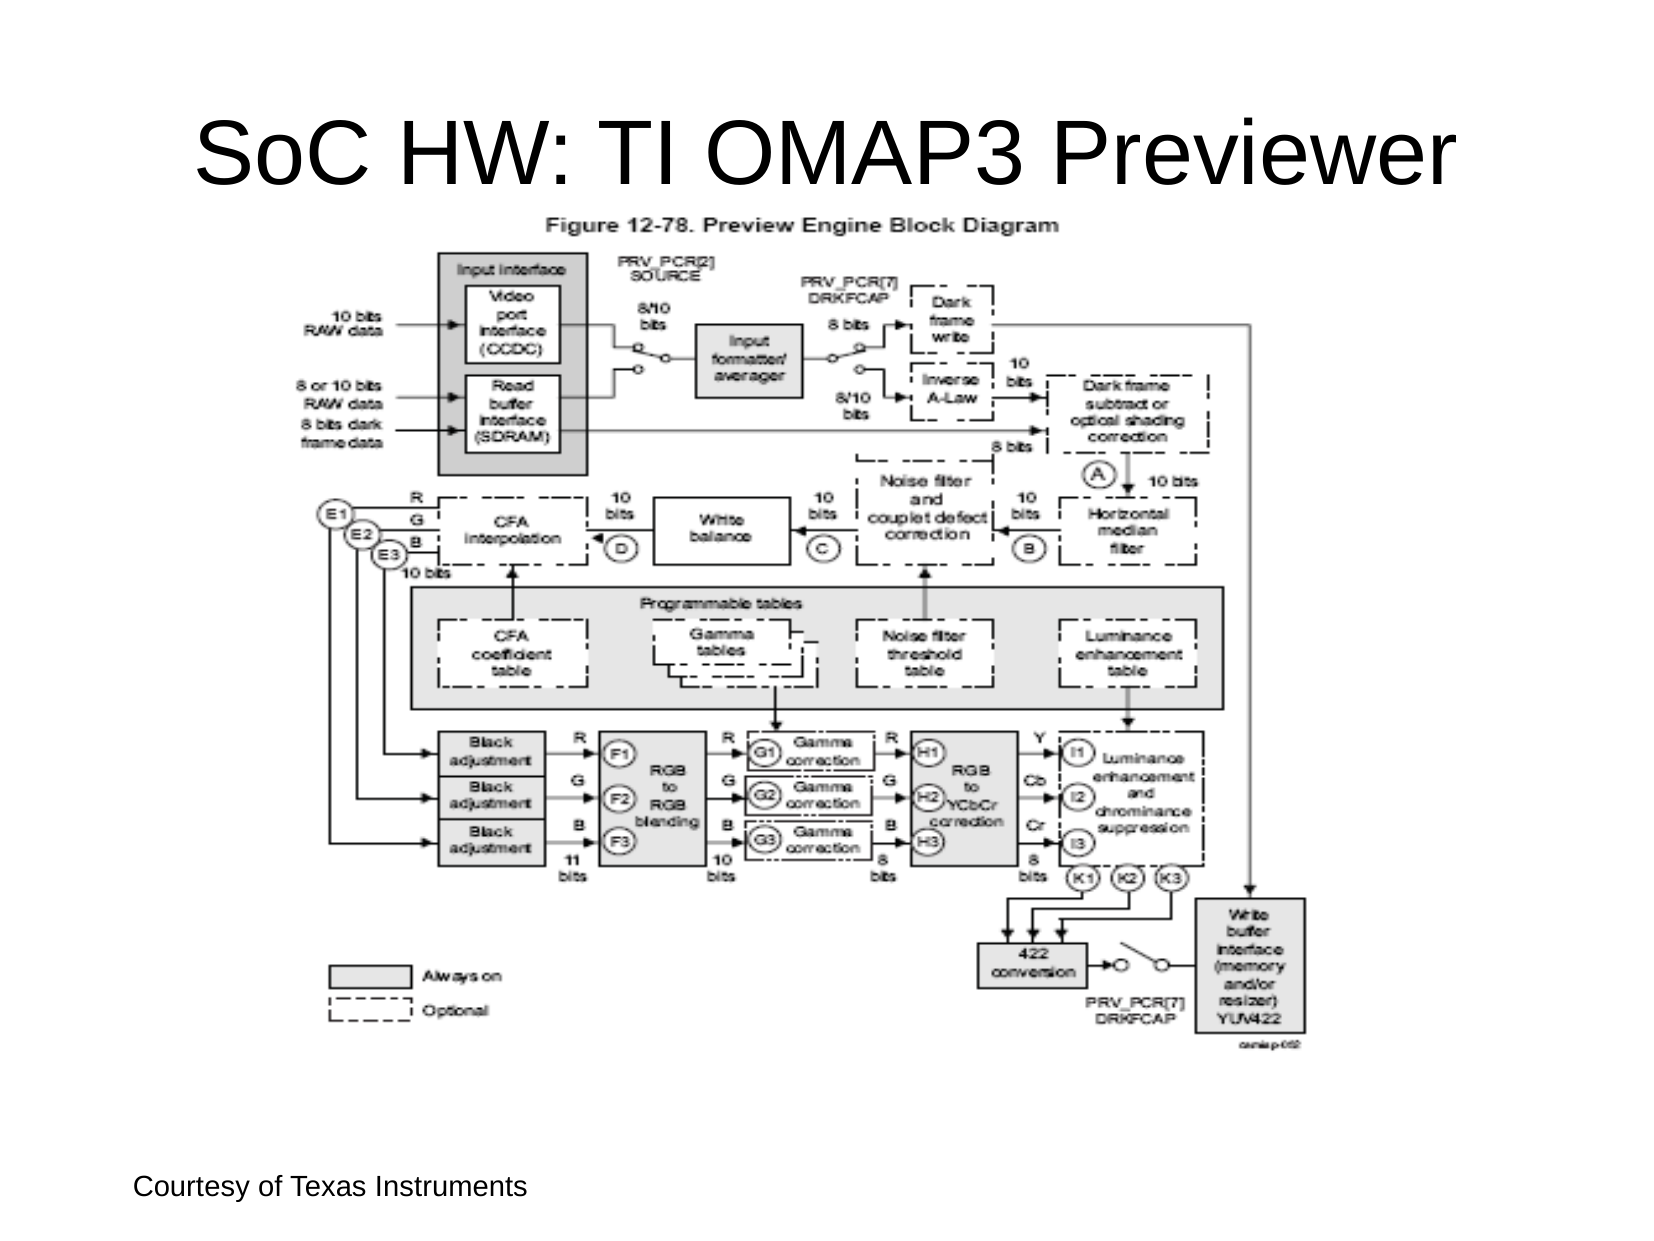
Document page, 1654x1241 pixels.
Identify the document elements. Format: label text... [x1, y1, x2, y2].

title SoC HW: TI OMAP3 Previewer [82, 56, 1571, 250]
text_box Courtesy of Texas Instruments [118, 1163, 886, 1211]
picture [265, 250, 1329, 1063]
